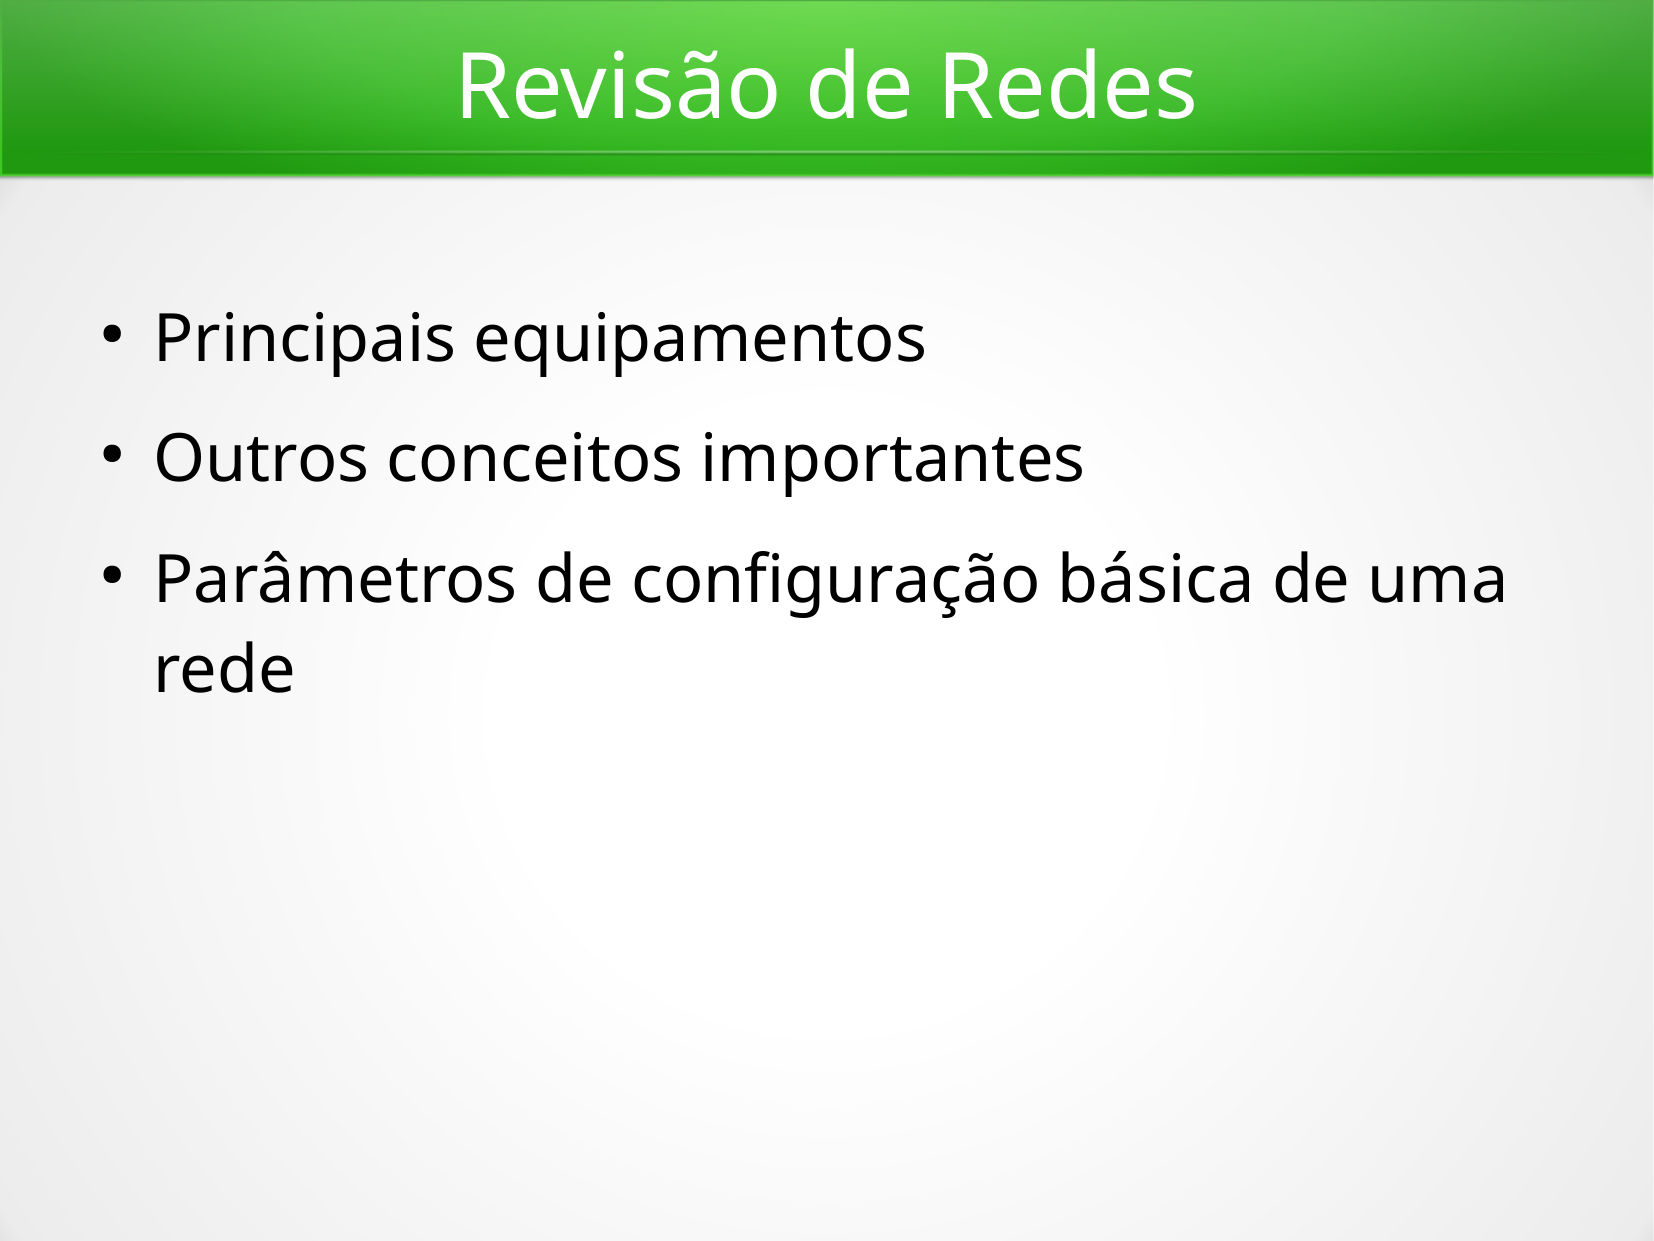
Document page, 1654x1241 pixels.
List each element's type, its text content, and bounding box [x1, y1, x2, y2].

title Revisão de Redes [82, 11, 1571, 154]
list Principais equipamentos Outros conceitos importantes Parâmetros de configuração básica de uma rede [82, 290, 1571, 1010]
picture [0, 0, 1654, 1241]
